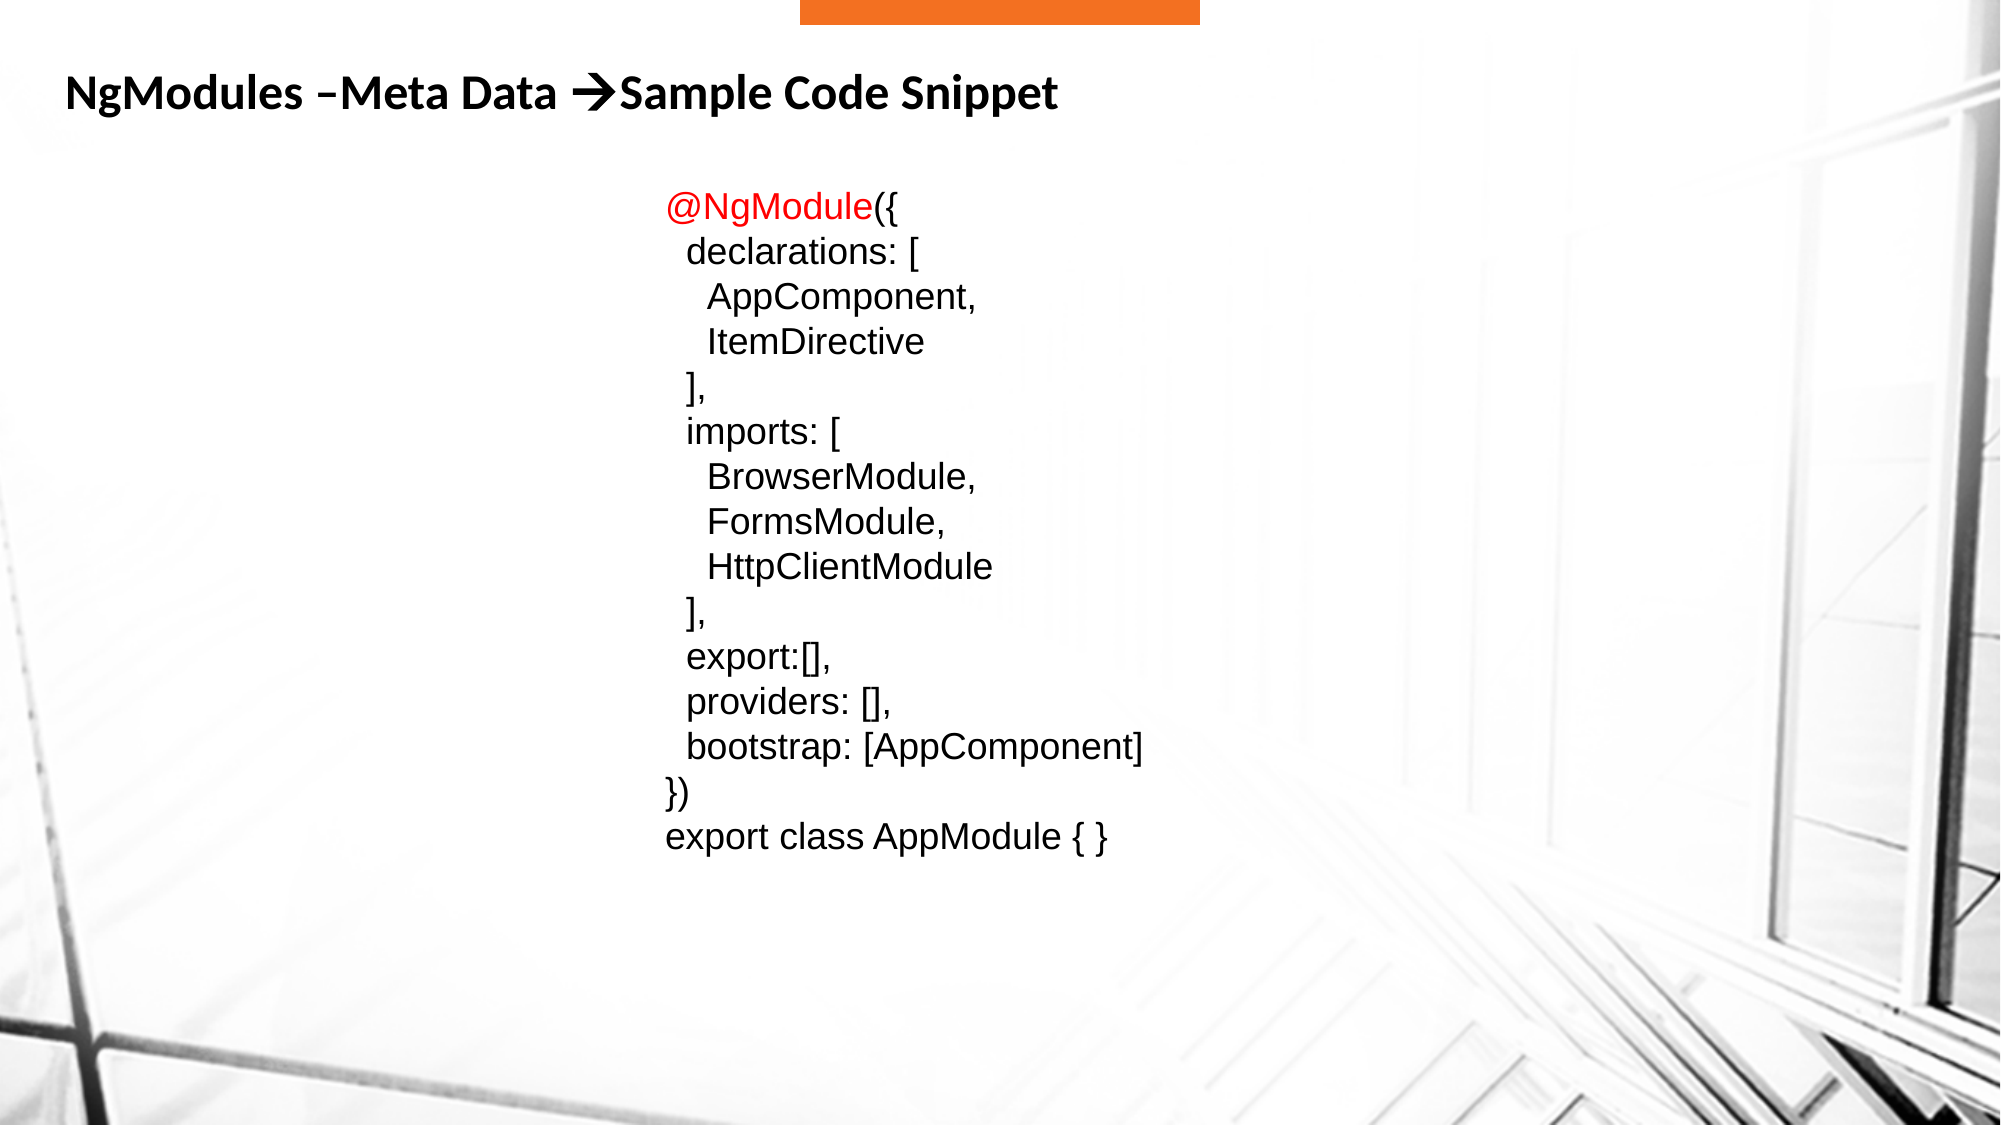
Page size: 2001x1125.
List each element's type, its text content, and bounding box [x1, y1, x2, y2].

title NgModules –Meta Data Sample Code Snippet [50, 63, 1951, 150]
text_box @NgModule({ declarations: [ AppComponent, ItemDirective ], imports: [ BrowserModule, FormsModule, HttpClientModule ], export:[], providers: [], bootstrap: [AppComponent] }) export class AppModule { } [650, 175, 1650, 865]
